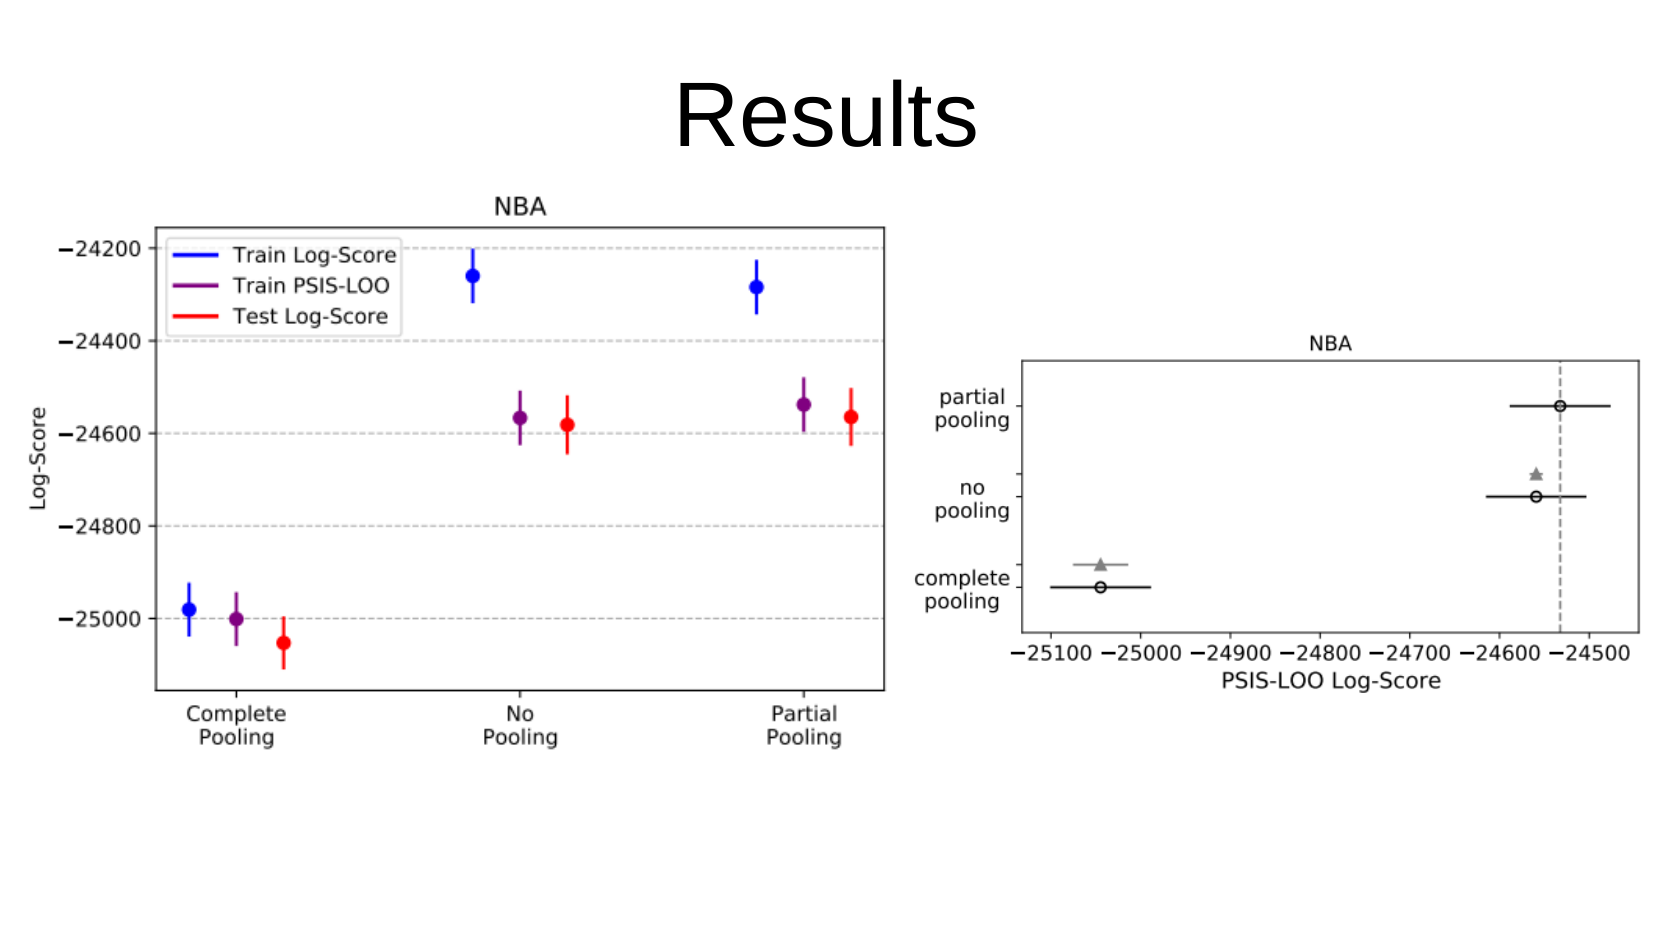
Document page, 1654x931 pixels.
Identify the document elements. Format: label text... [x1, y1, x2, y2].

title Results [82, 37, 1571, 193]
picture [909, 330, 1644, 698]
picture [6, 172, 907, 773]
